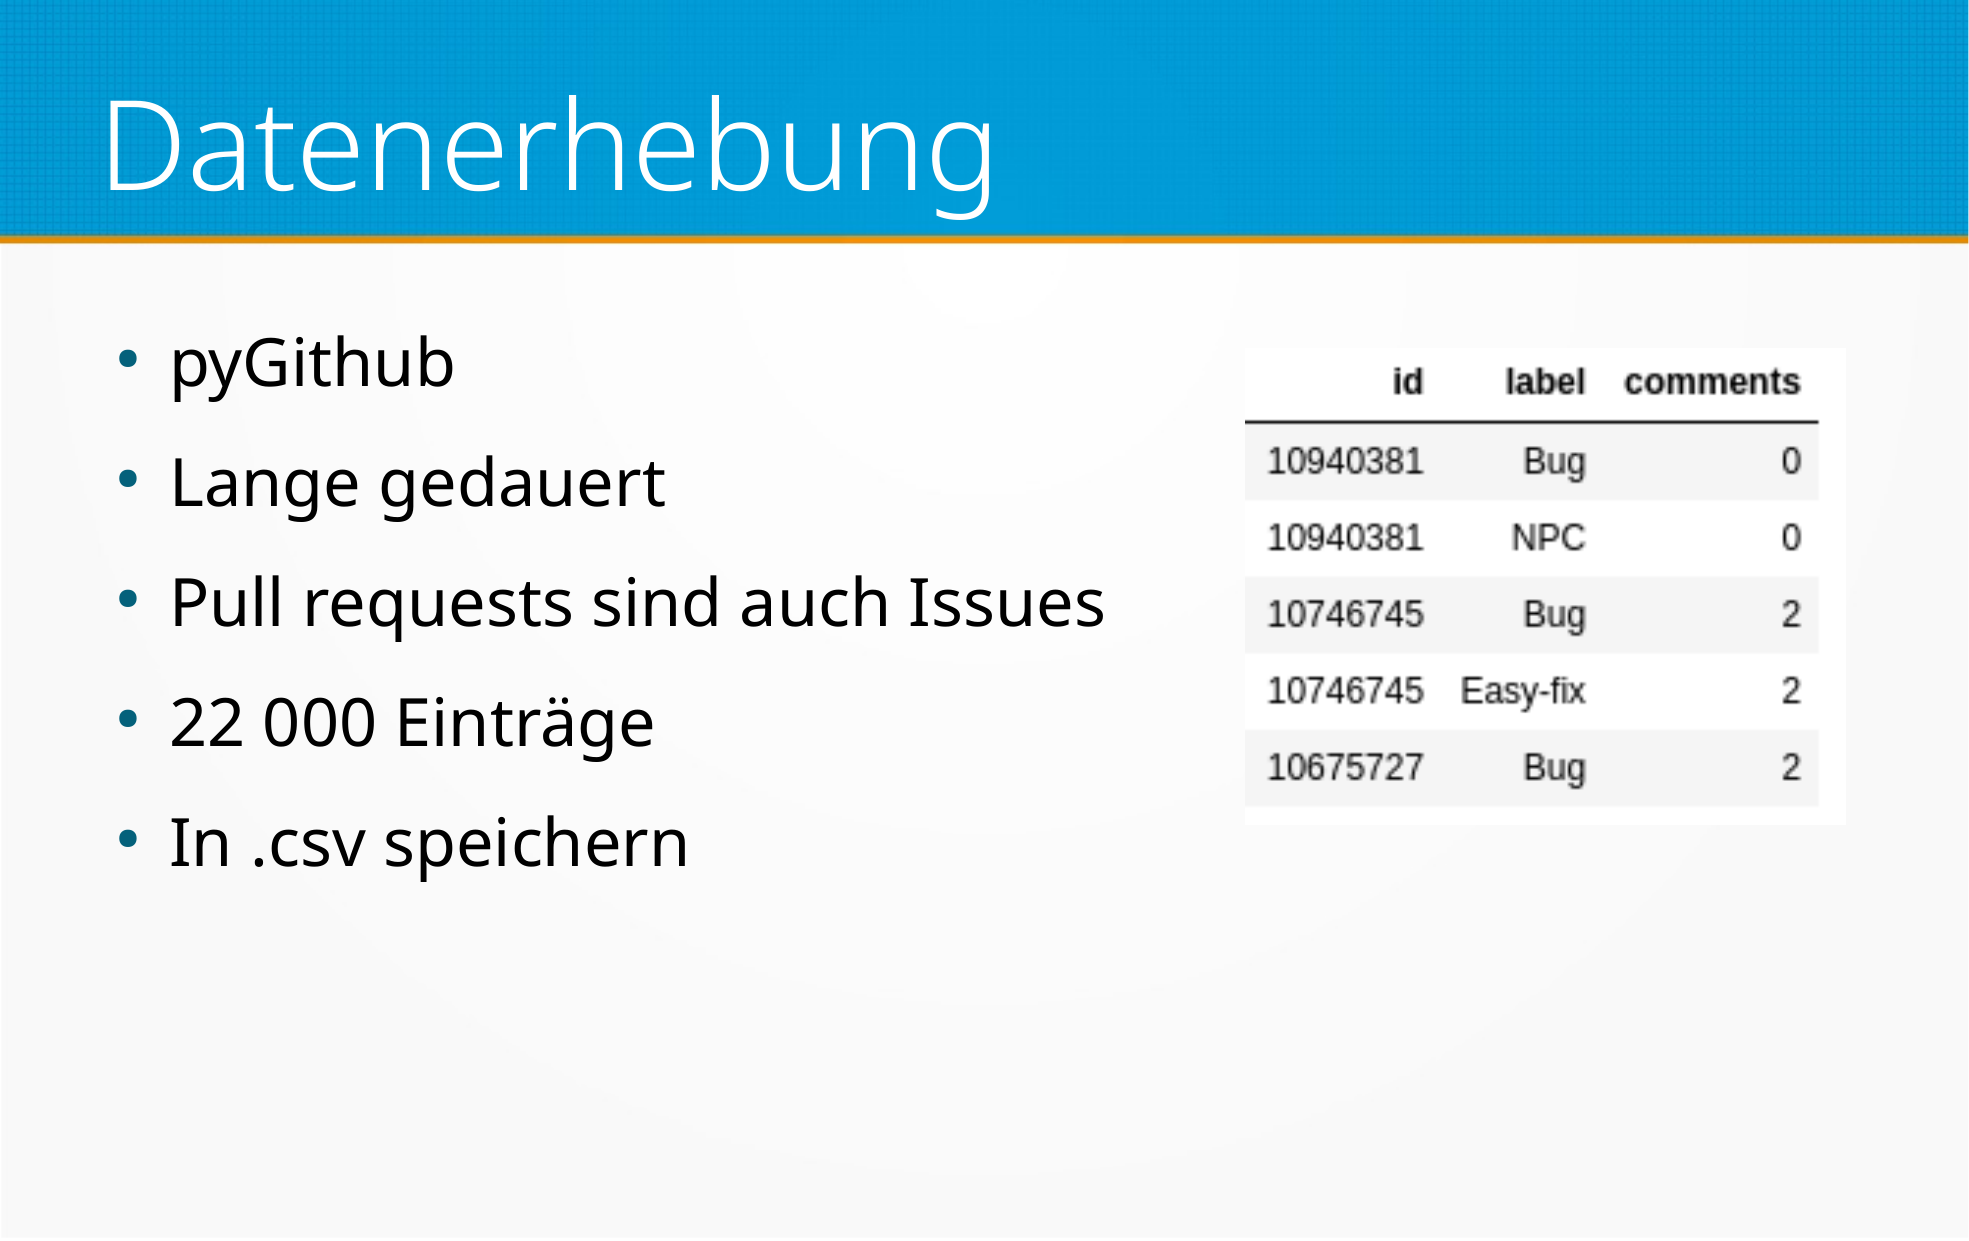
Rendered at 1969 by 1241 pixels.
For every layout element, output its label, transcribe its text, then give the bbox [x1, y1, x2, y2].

list pyGithub Lange gedauert Pull requests sind auch Issues 22 000 Einträge In .csv speichern [98, 315, 1861, 1081]
title Datenerhebung [98, 19, 1870, 227]
picture [0, 233, 1969, 1241]
